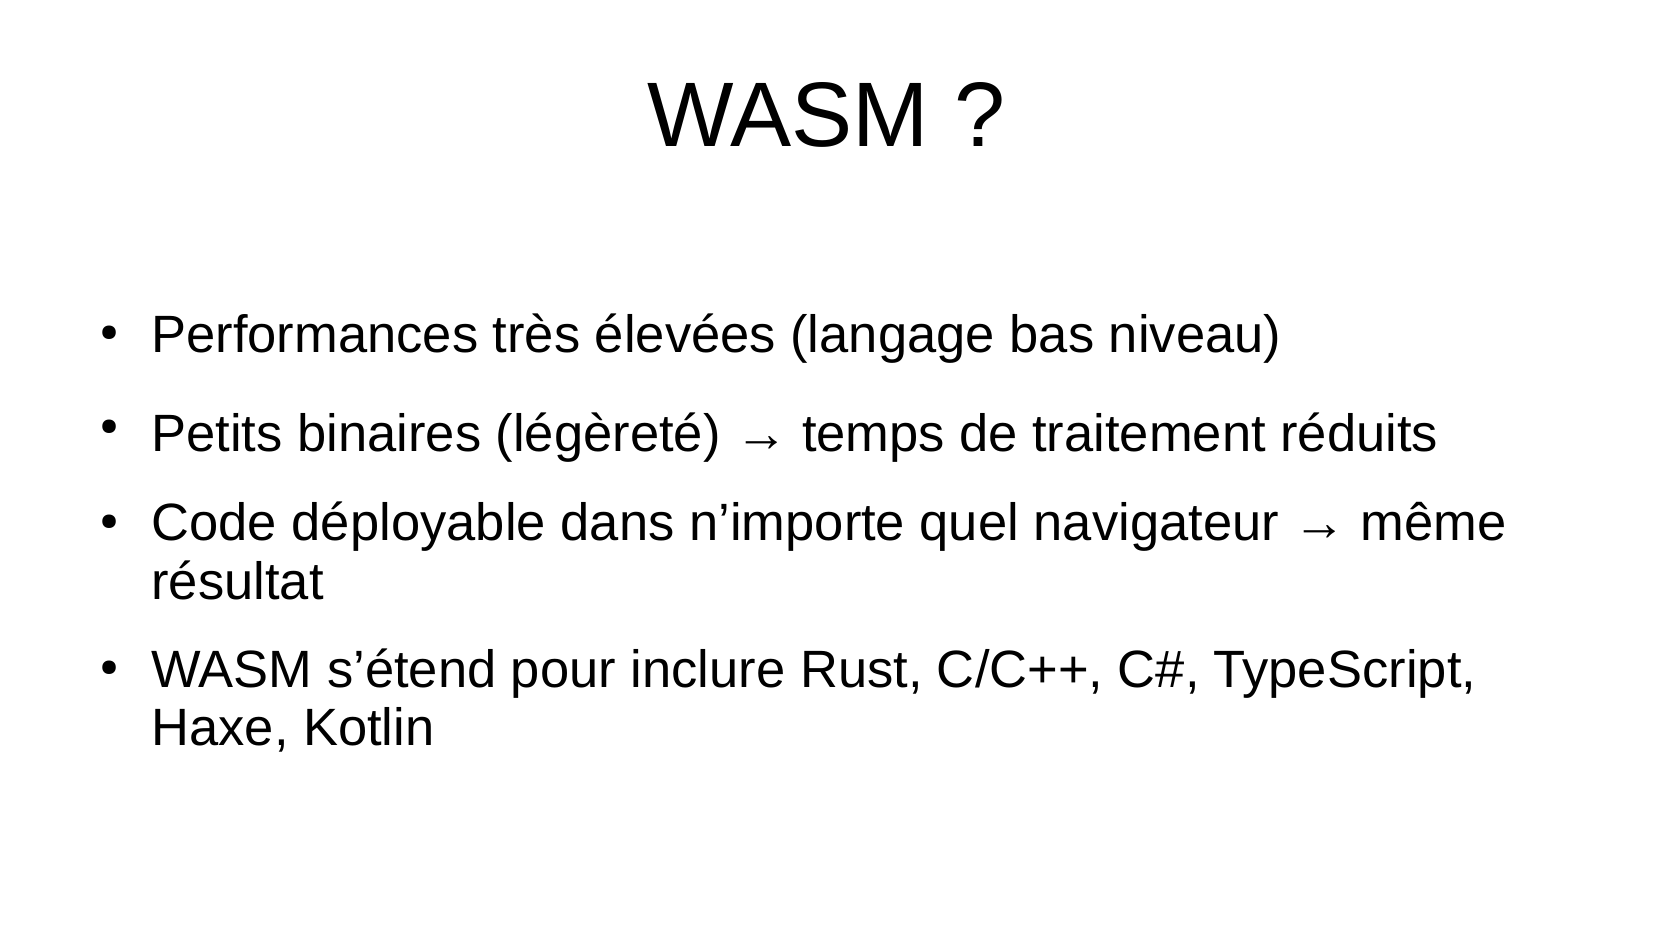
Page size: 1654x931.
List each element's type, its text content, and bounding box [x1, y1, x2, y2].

list Performances très élevées (langage bas niveau) Petits binaires (légèreté) → temps de traitement réduits Code déployable dans n’importe quel navigateur → même résultat WASM s’étend pour inclure Rust, C/C++, C#, TypeScript, Haxe, Kotlin [82, 217, 1571, 758]
title WASM ? [82, 37, 1571, 193]
